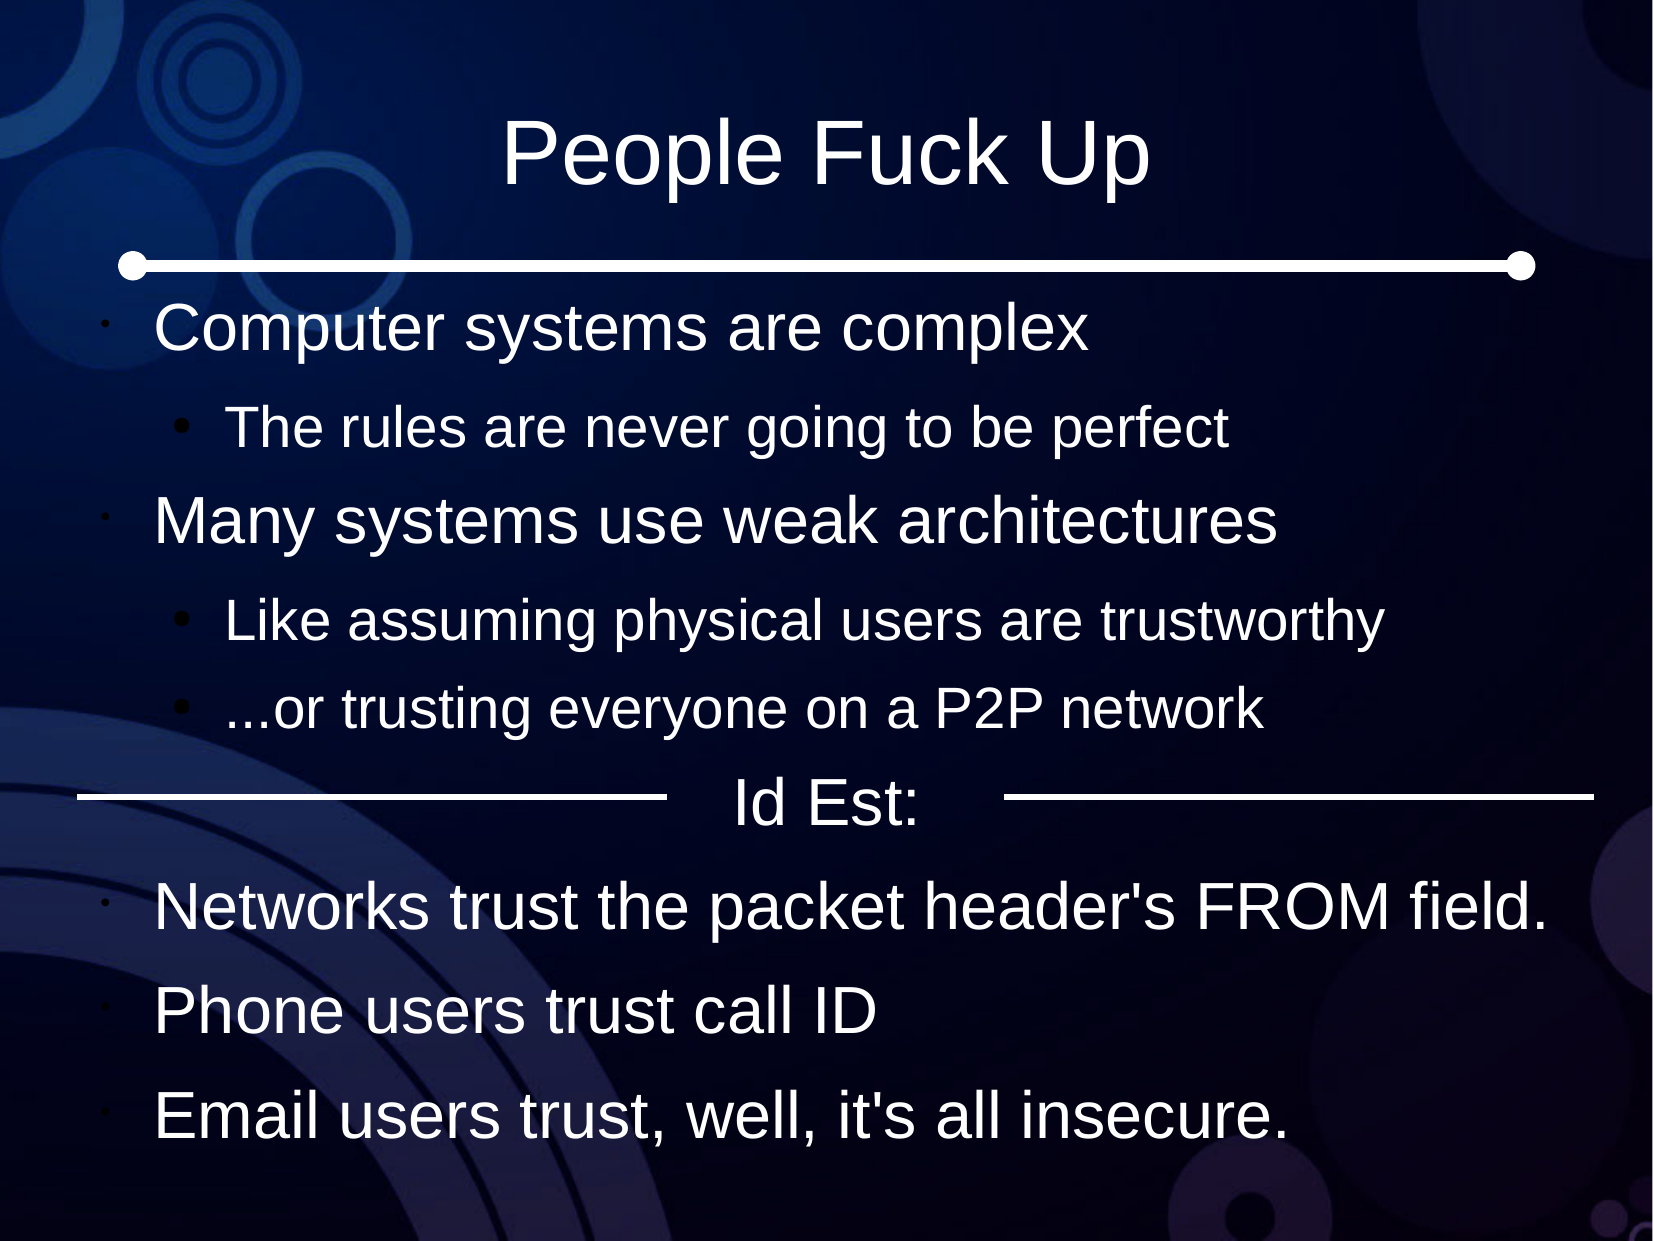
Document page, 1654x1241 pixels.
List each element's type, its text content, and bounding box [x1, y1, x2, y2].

picture [0, 0, 1653, 1241]
title People Fuck Up [82, 56, 1571, 250]
list Computer systems are complex The rules are never going to be perfect Many systems use weak architectures Like assuming physical users are trustworthy ...or trusting everyone on a P2P network Id Est: Networks trust the packet header's FROM field. Phone users trust call ID Email users trust, well, it's all insecure. [82, 290, 1571, 1153]
